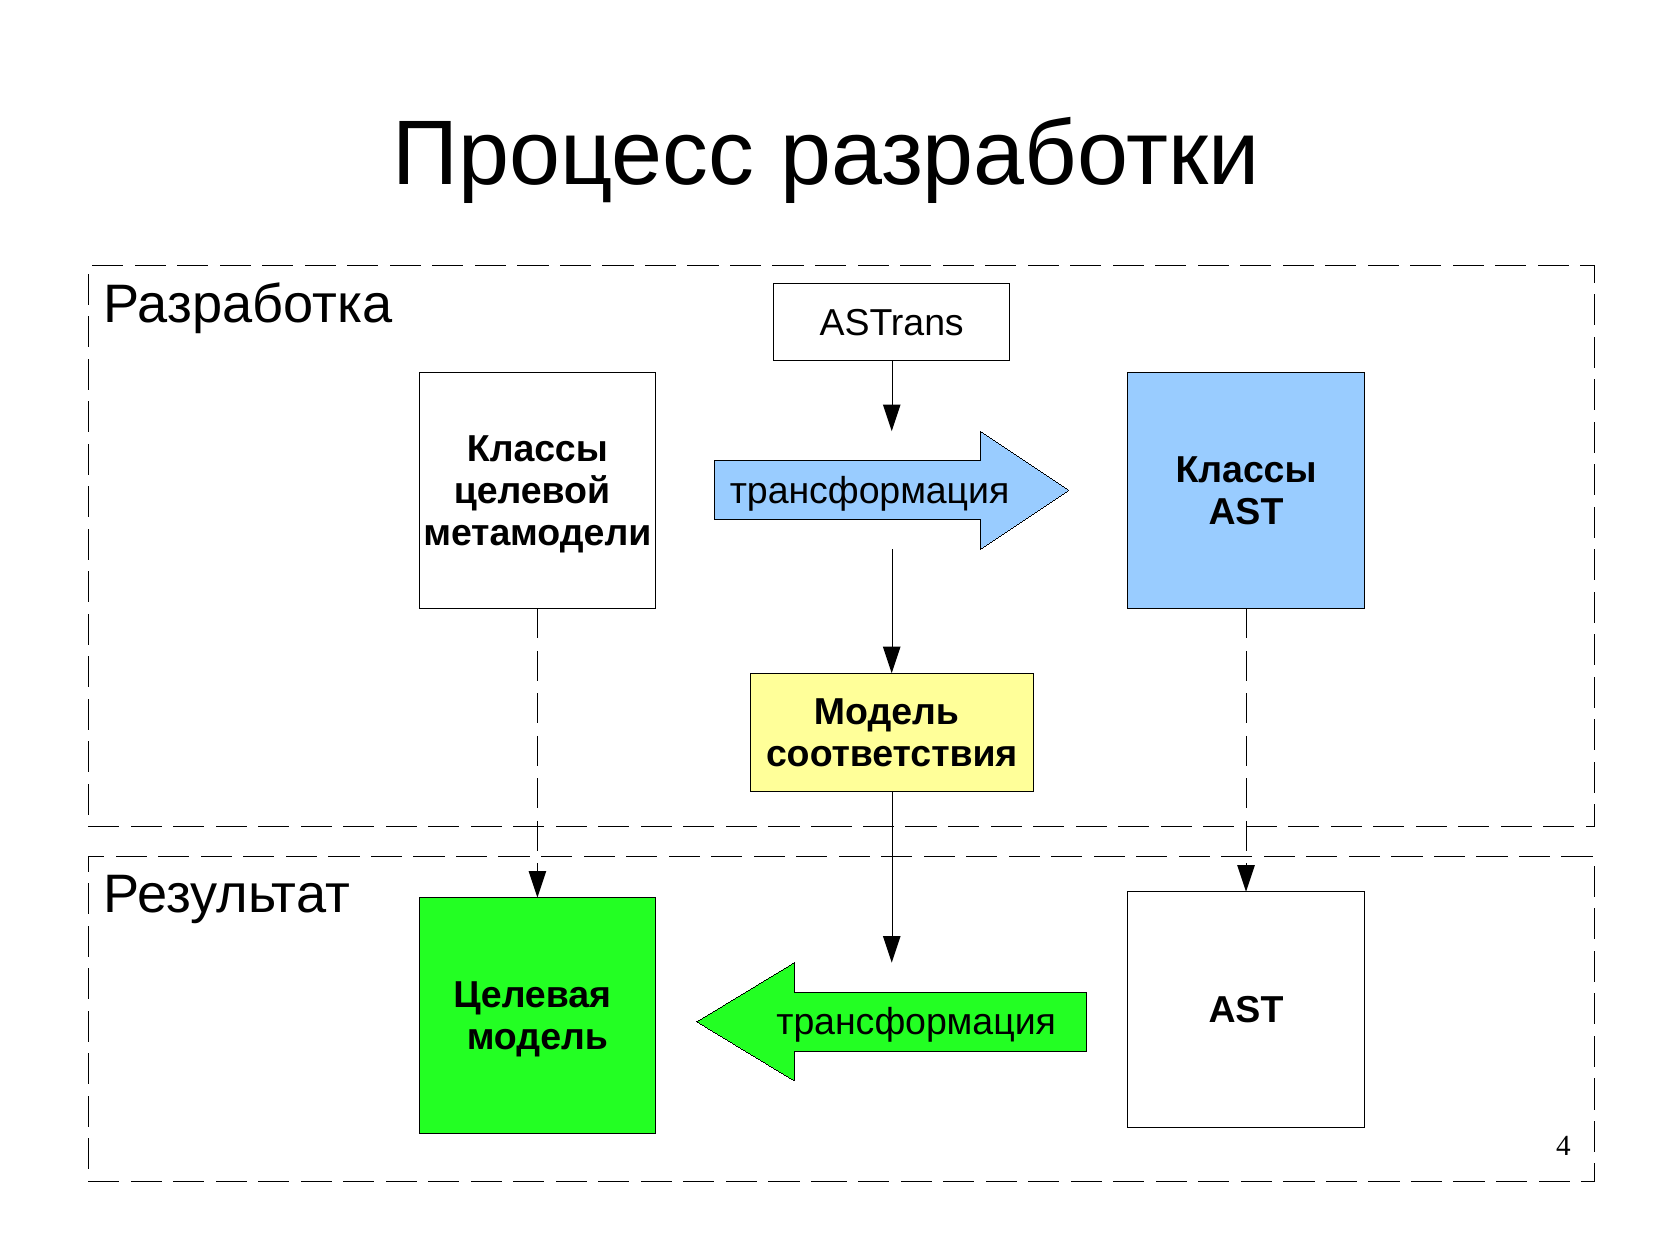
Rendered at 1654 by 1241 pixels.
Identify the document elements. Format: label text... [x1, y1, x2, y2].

text_box Результат [88, 856, 1595, 1182]
text_box Классы AST [1127, 372, 1365, 609]
text_box ASTrans [773, 283, 1010, 361]
text_box Модель соответствия [750, 673, 1034, 792]
text_box трансформация [714, 431, 1069, 550]
text_box Классы целевой метамодели [419, 372, 656, 609]
title Процесс разработки [82, 49, 1571, 257]
text_box Разработка [88, 265, 1595, 827]
